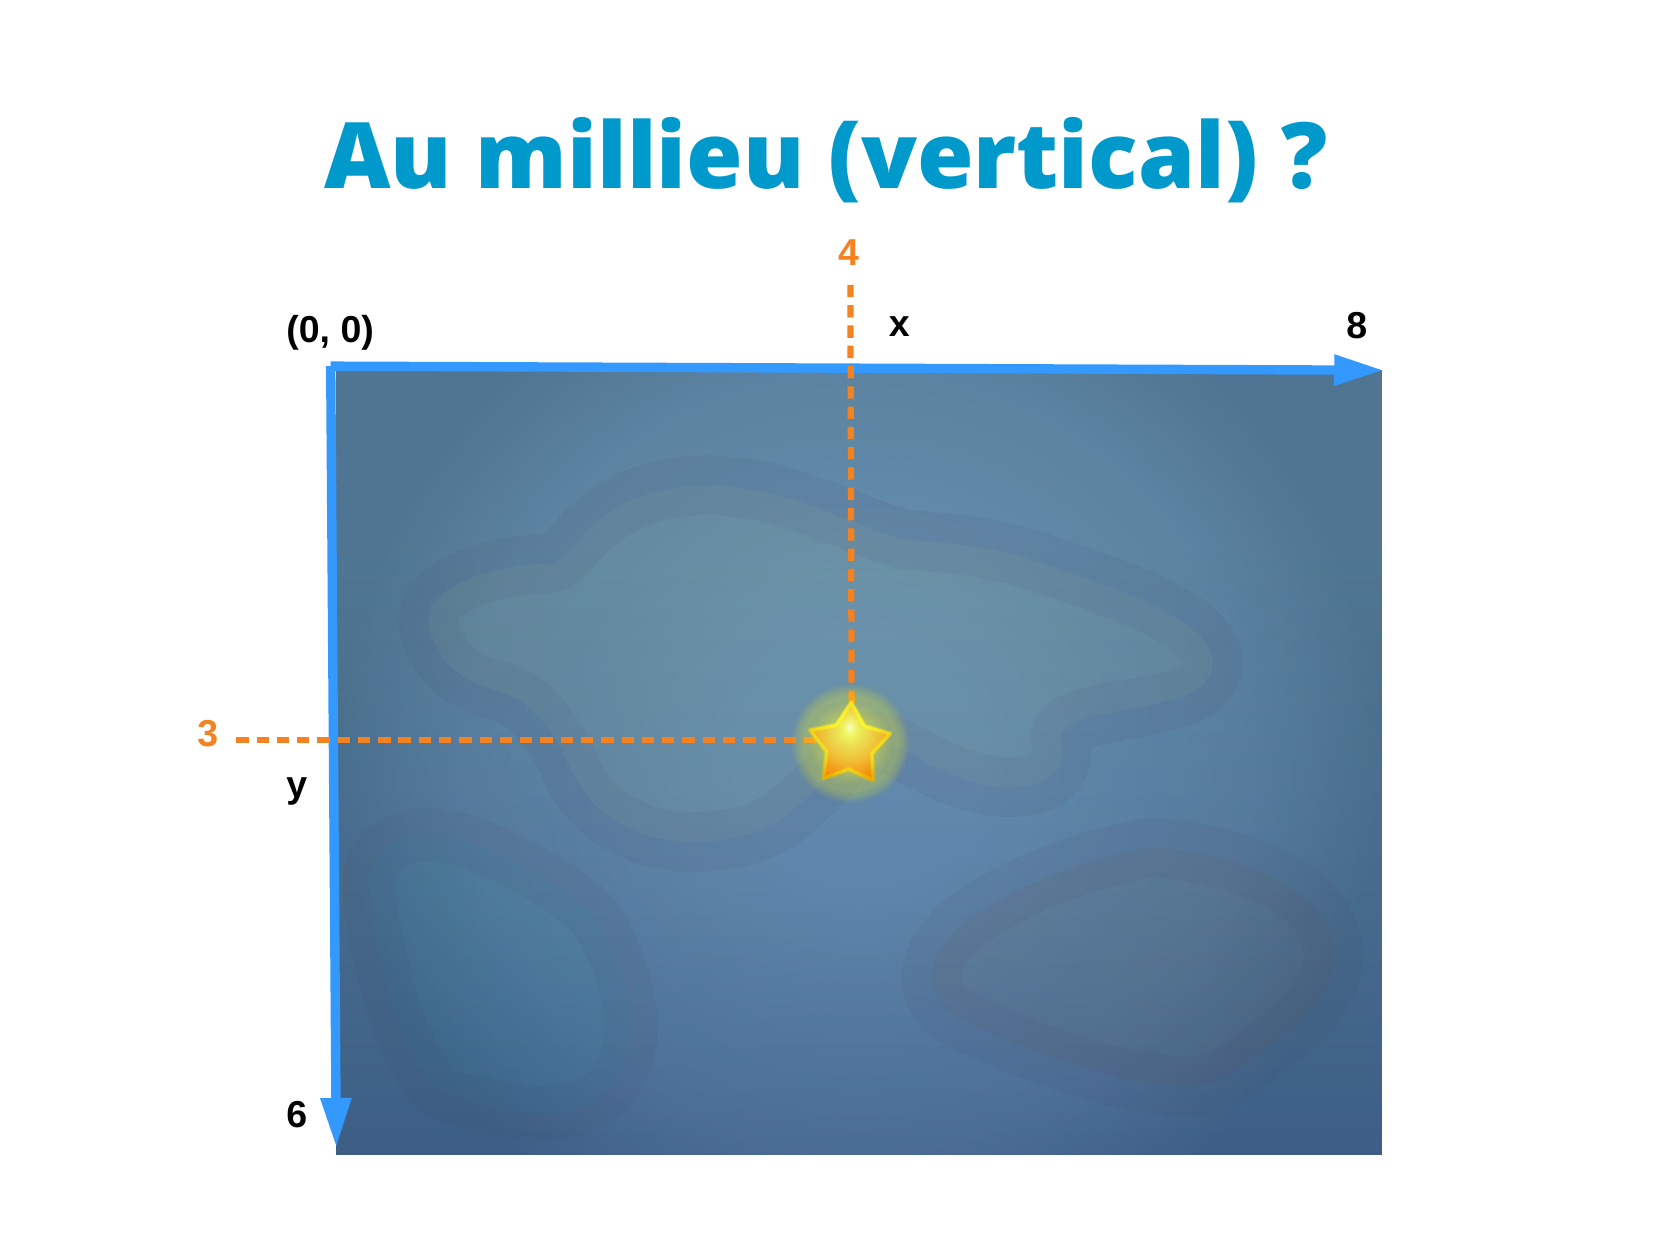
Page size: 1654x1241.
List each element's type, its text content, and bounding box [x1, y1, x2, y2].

text_box 4 [823, 224, 877, 285]
picture [336, 371, 1382, 1155]
text_box y [271, 755, 319, 839]
text_box (0, 0) [271, 301, 390, 361]
title Au millieu (vertical) ? [82, 49, 1571, 257]
text_box 6 [271, 1086, 367, 1146]
text_box 3 [182, 704, 237, 766]
text_box 8 [1122, 297, 1382, 355]
text_box x [874, 295, 922, 378]
